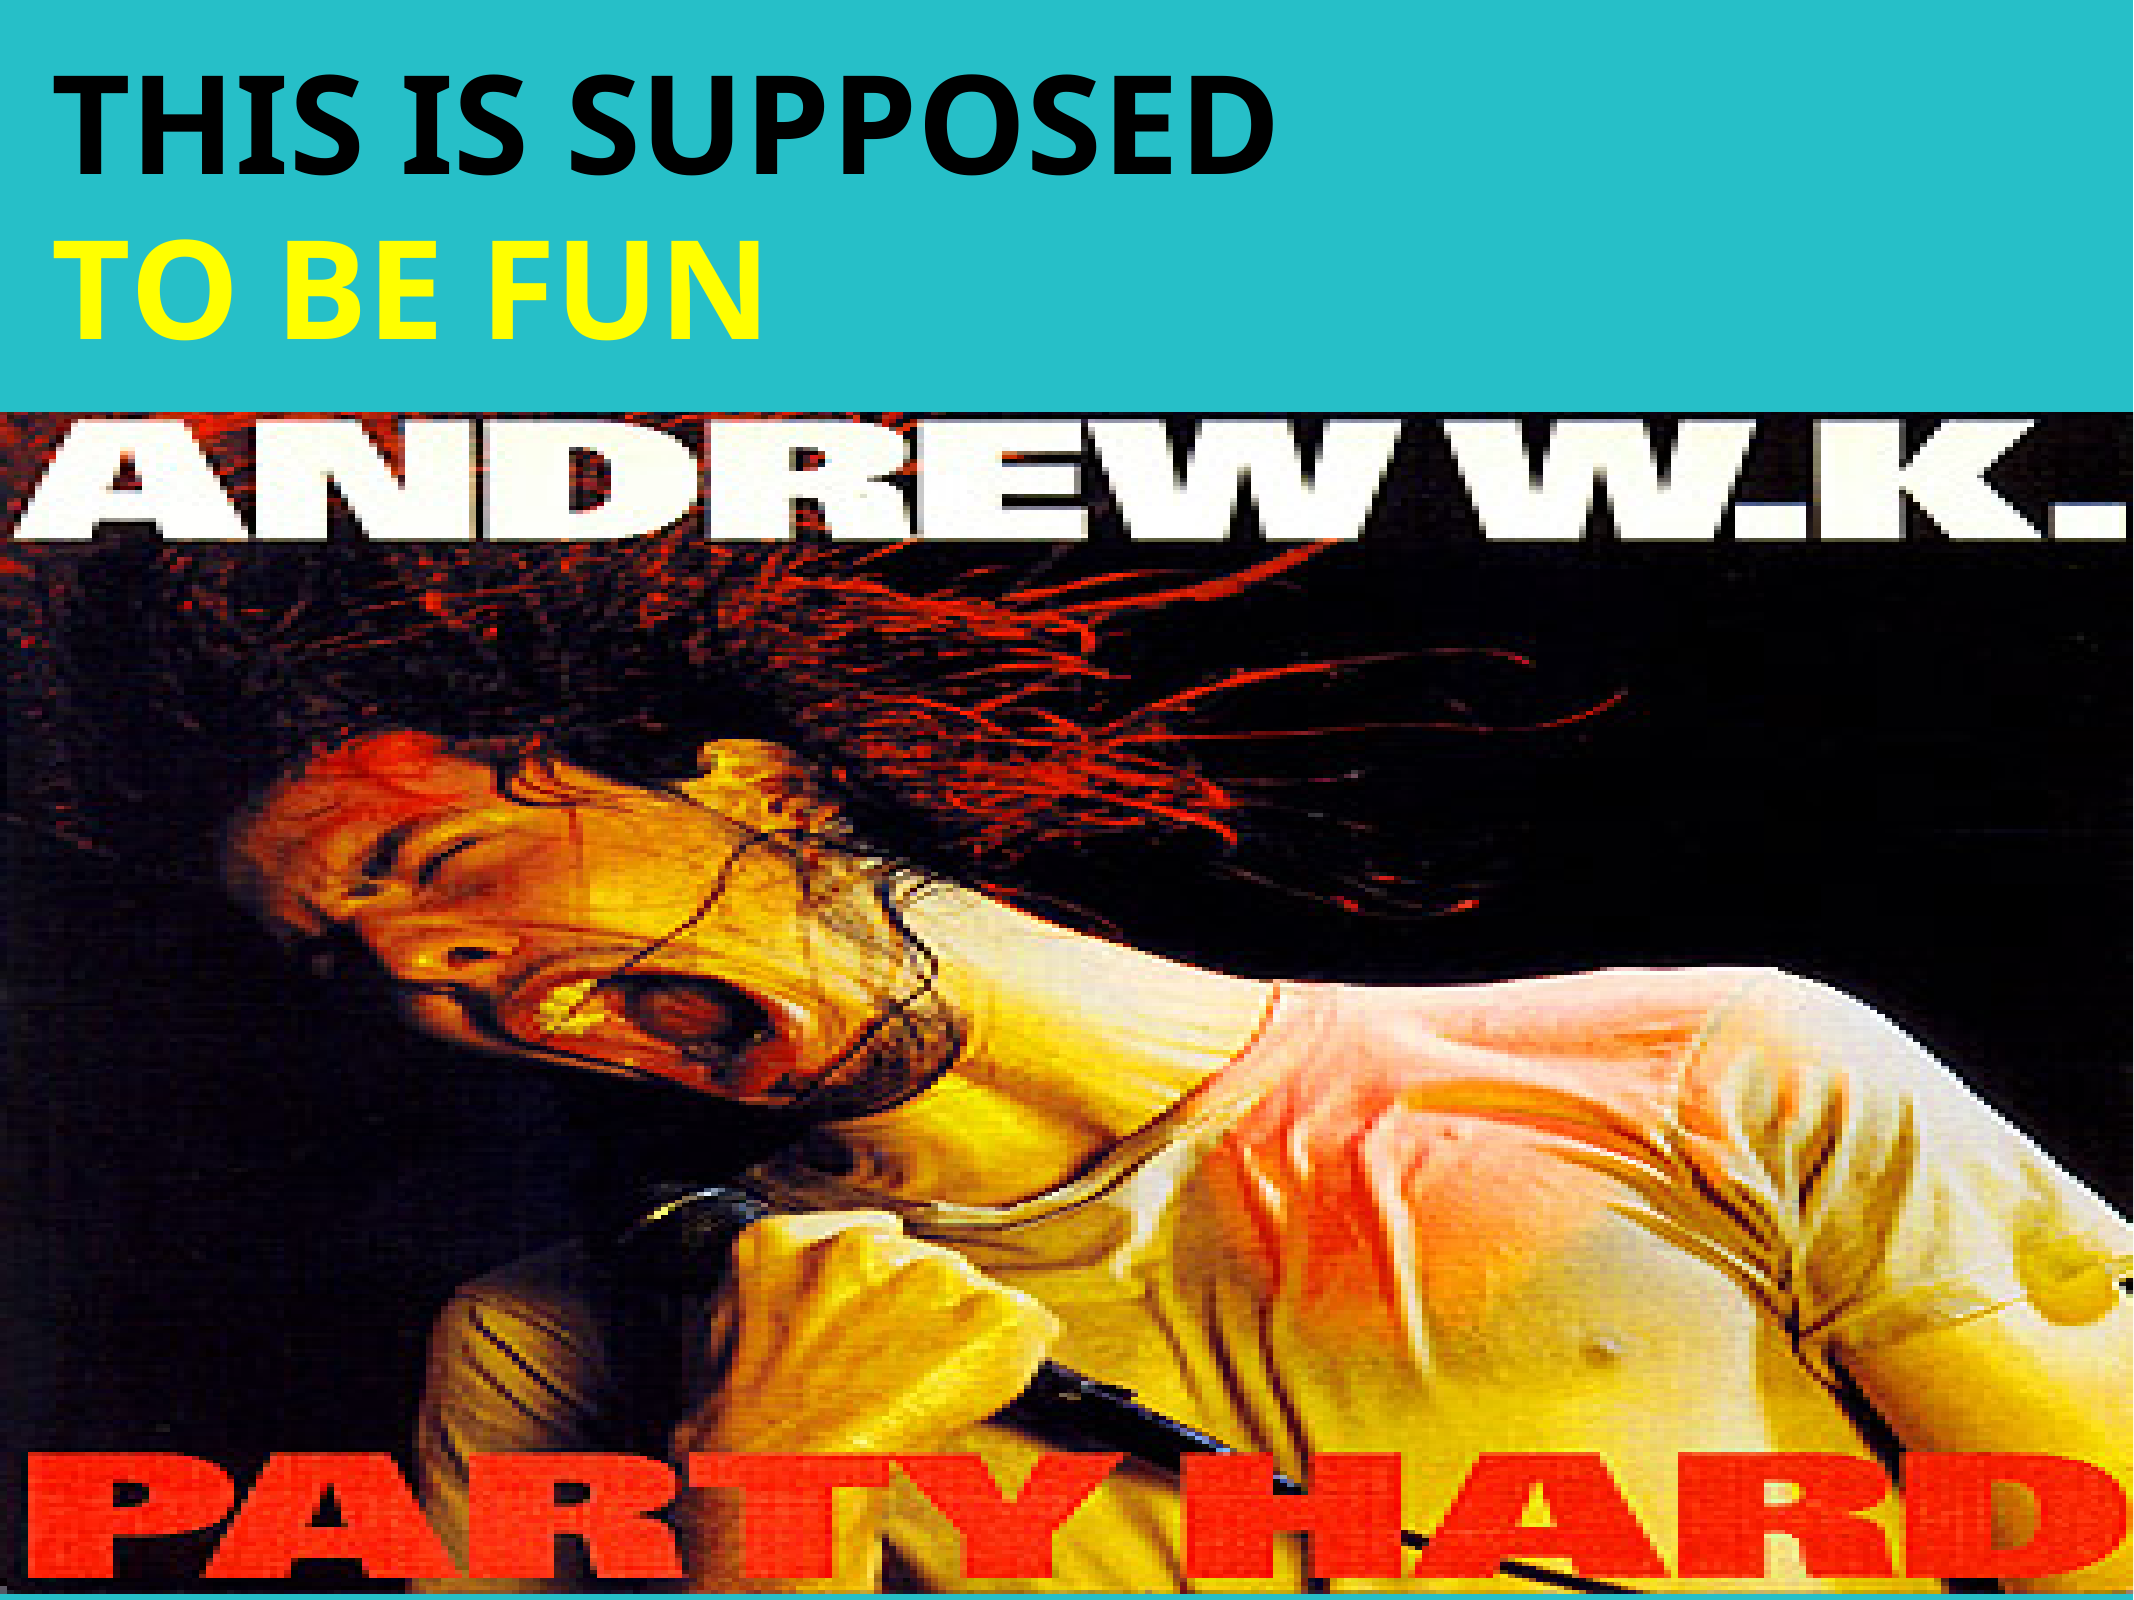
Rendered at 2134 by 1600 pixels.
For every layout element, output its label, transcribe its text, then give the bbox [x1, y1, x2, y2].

text_box THIS IS SUPPOSED TO BE FUN [41, 37, 2134, 412]
picture [0, 412, 2134, 1594]
